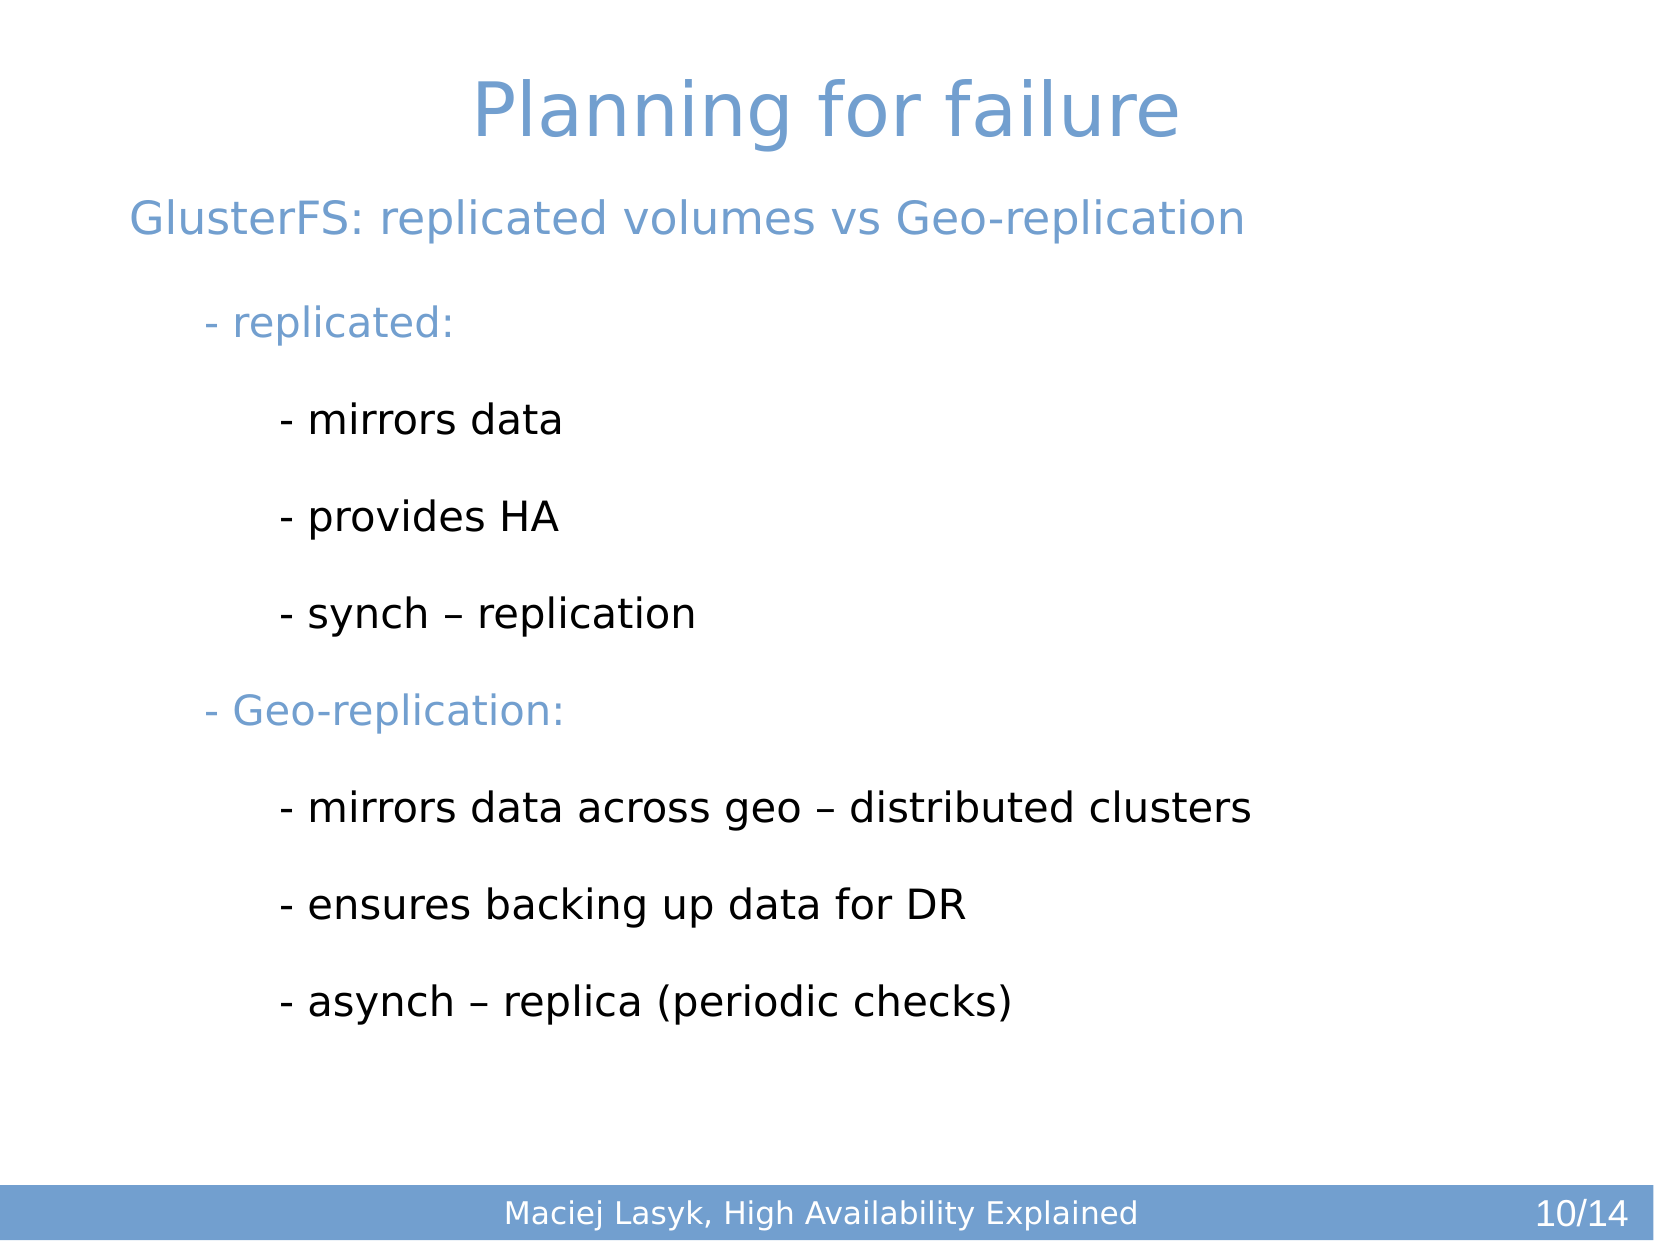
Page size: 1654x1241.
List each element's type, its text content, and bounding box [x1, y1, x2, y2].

text_box Planning for failure [456, 60, 1197, 163]
text_box Maciej Lasyk, High Availability Explained [489, 1188, 1165, 1240]
text_box GlusterFS: replicated volumes vs Geo-replication - replicated: - mirrors data - provides HA - synch – replication - Geo-replication: - mirrors data across geo – distributed clusters - ensures backing up data for DR - asynch – replica (periodic checks) [114, 185, 1268, 1034]
text_box [1644, 1185, 1654, 1241]
text_box [0, 1185, 1509, 1241]
text_box 10/14 [1509, 1185, 1644, 1241]
